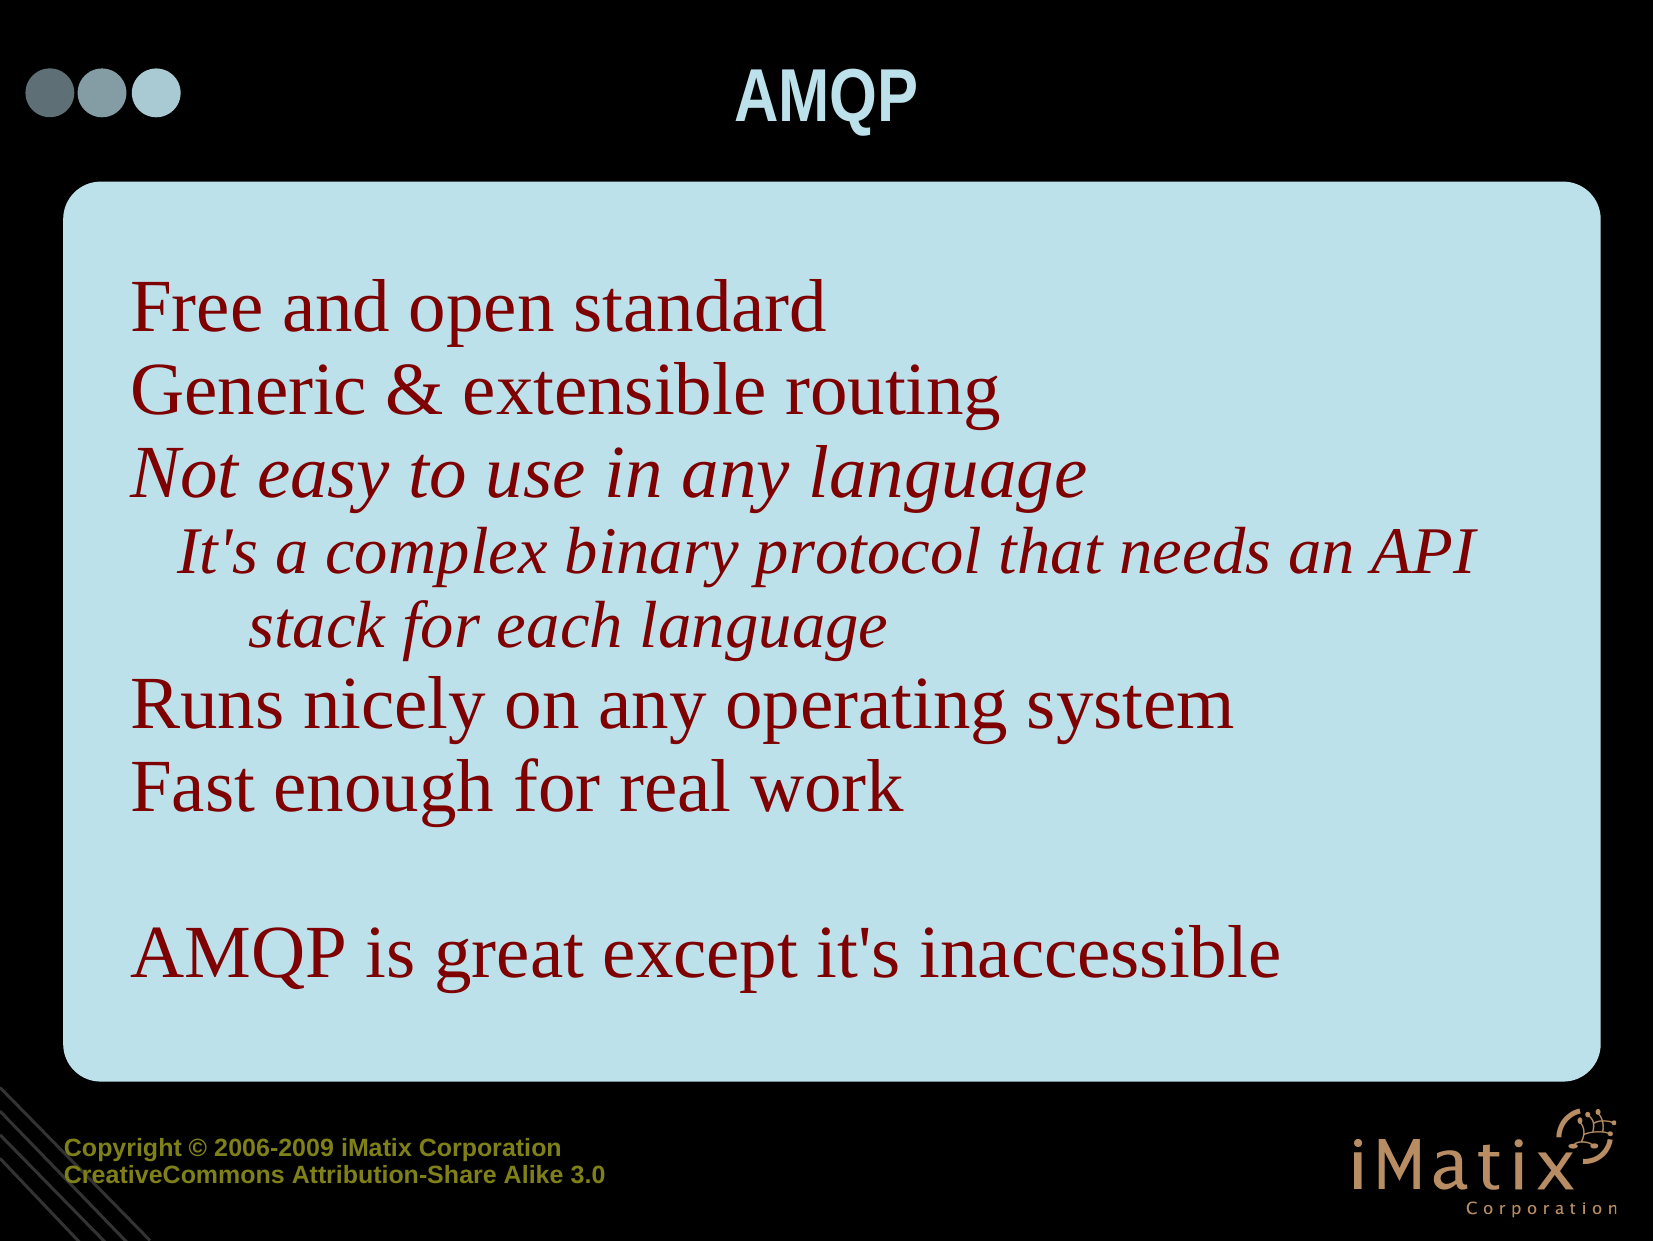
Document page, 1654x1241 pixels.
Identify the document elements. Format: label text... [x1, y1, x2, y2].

picture [1354, 1108, 1617, 1219]
title AMQP [0, 0, 1653, 188]
list Free and open standard Generic & extensible routing Not easy to use in any language It's a complex binary protocol that needs an API stack for each language Runs nicely on any operating system Fast enough for real work AMQP is great except it's inaccessible [118, 264, 1509, 1010]
